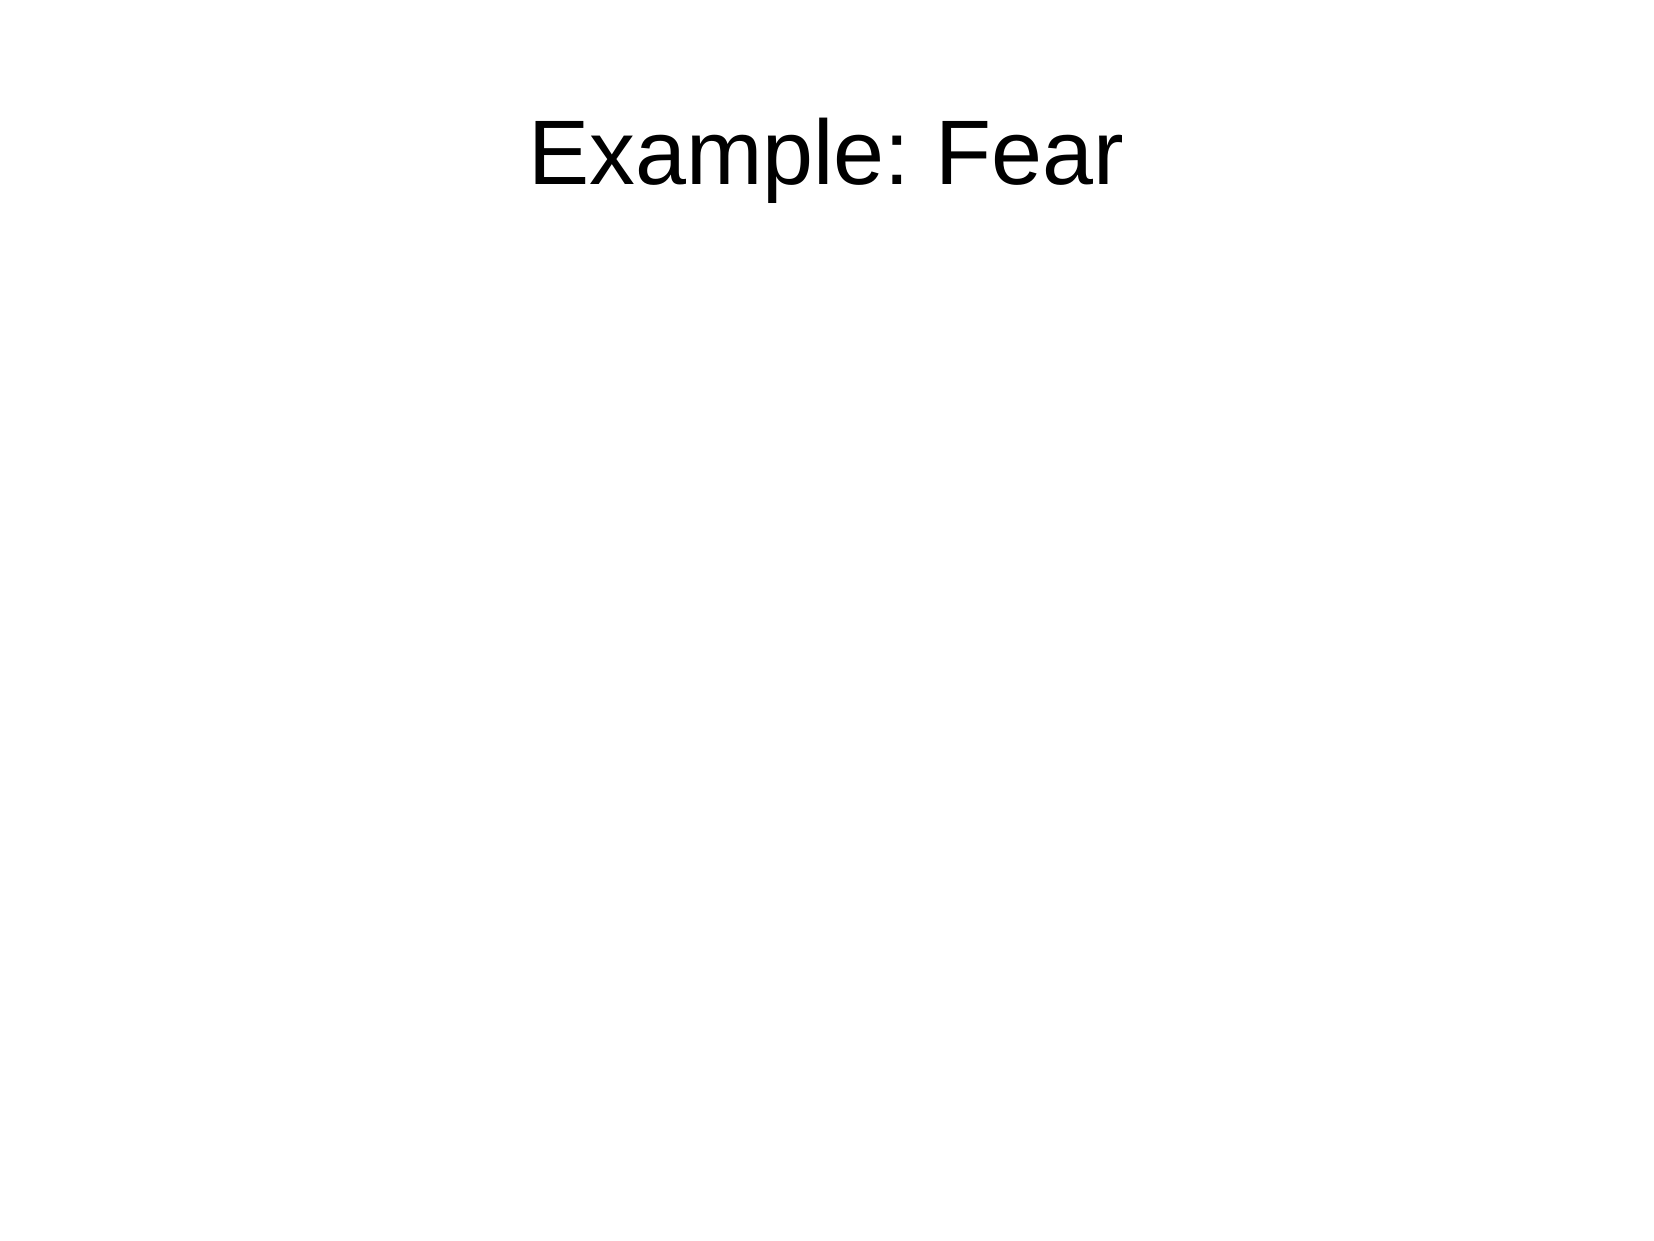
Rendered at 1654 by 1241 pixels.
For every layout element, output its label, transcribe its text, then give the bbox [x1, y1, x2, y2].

title Example: Fear [82, 49, 1571, 257]
